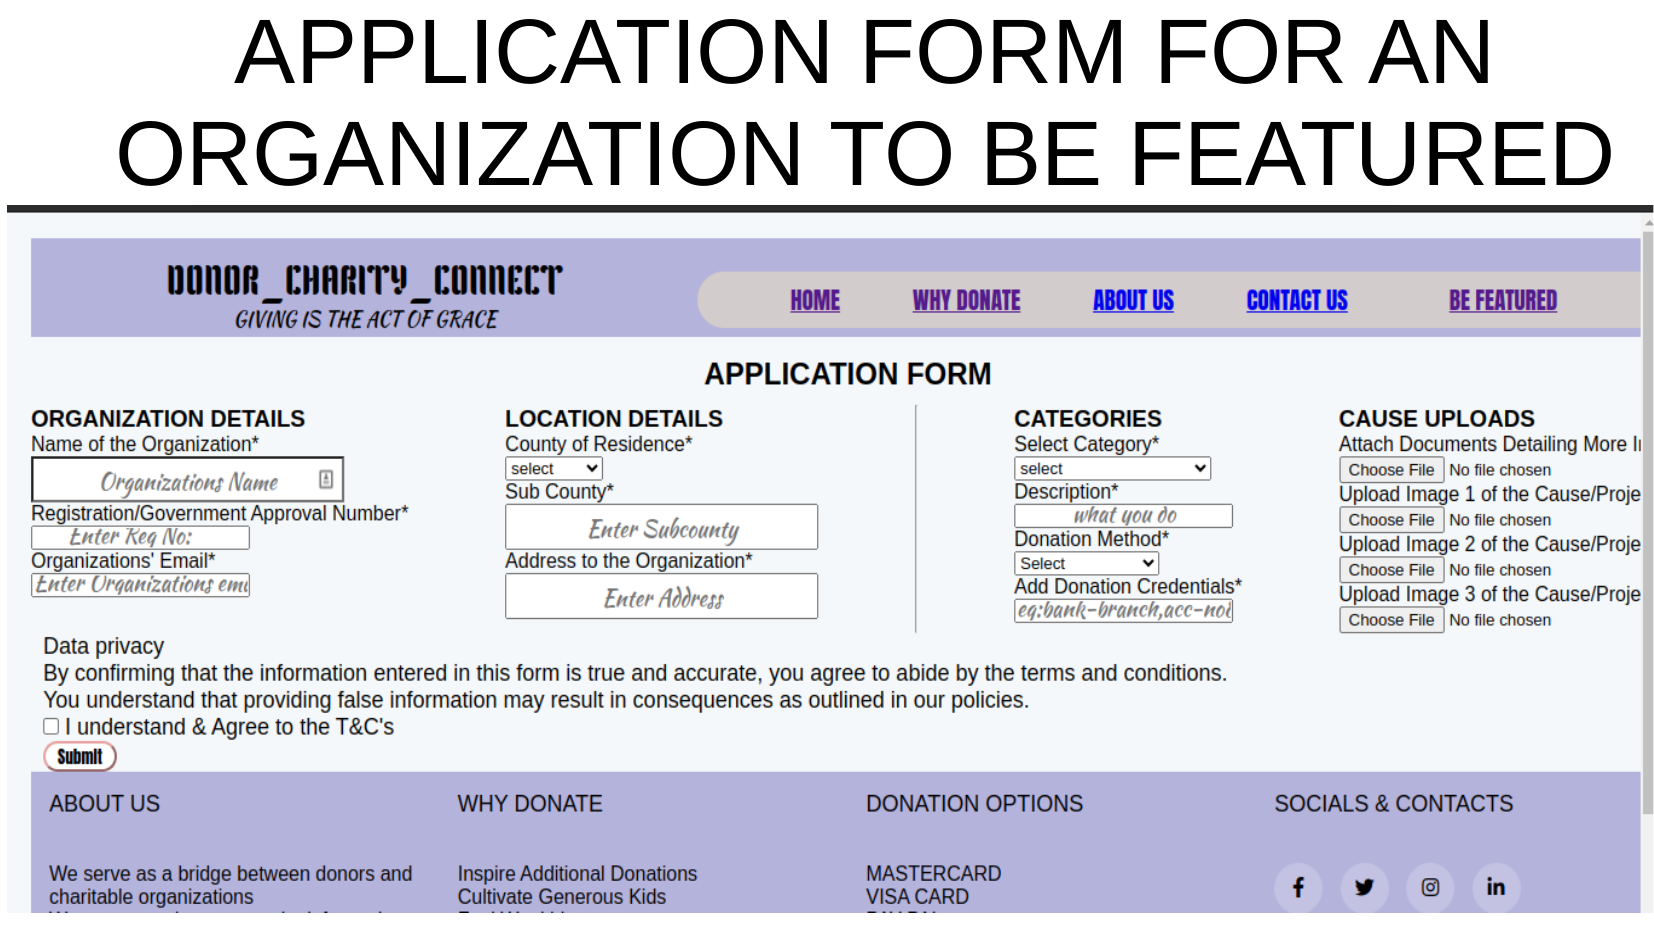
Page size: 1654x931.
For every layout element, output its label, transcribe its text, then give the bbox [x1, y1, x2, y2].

title APPLICATION FORM FOR AN ORGANIZATION TO BE FEATURED [7, 0, 1654, 205]
picture [7, 205, 1654, 913]
